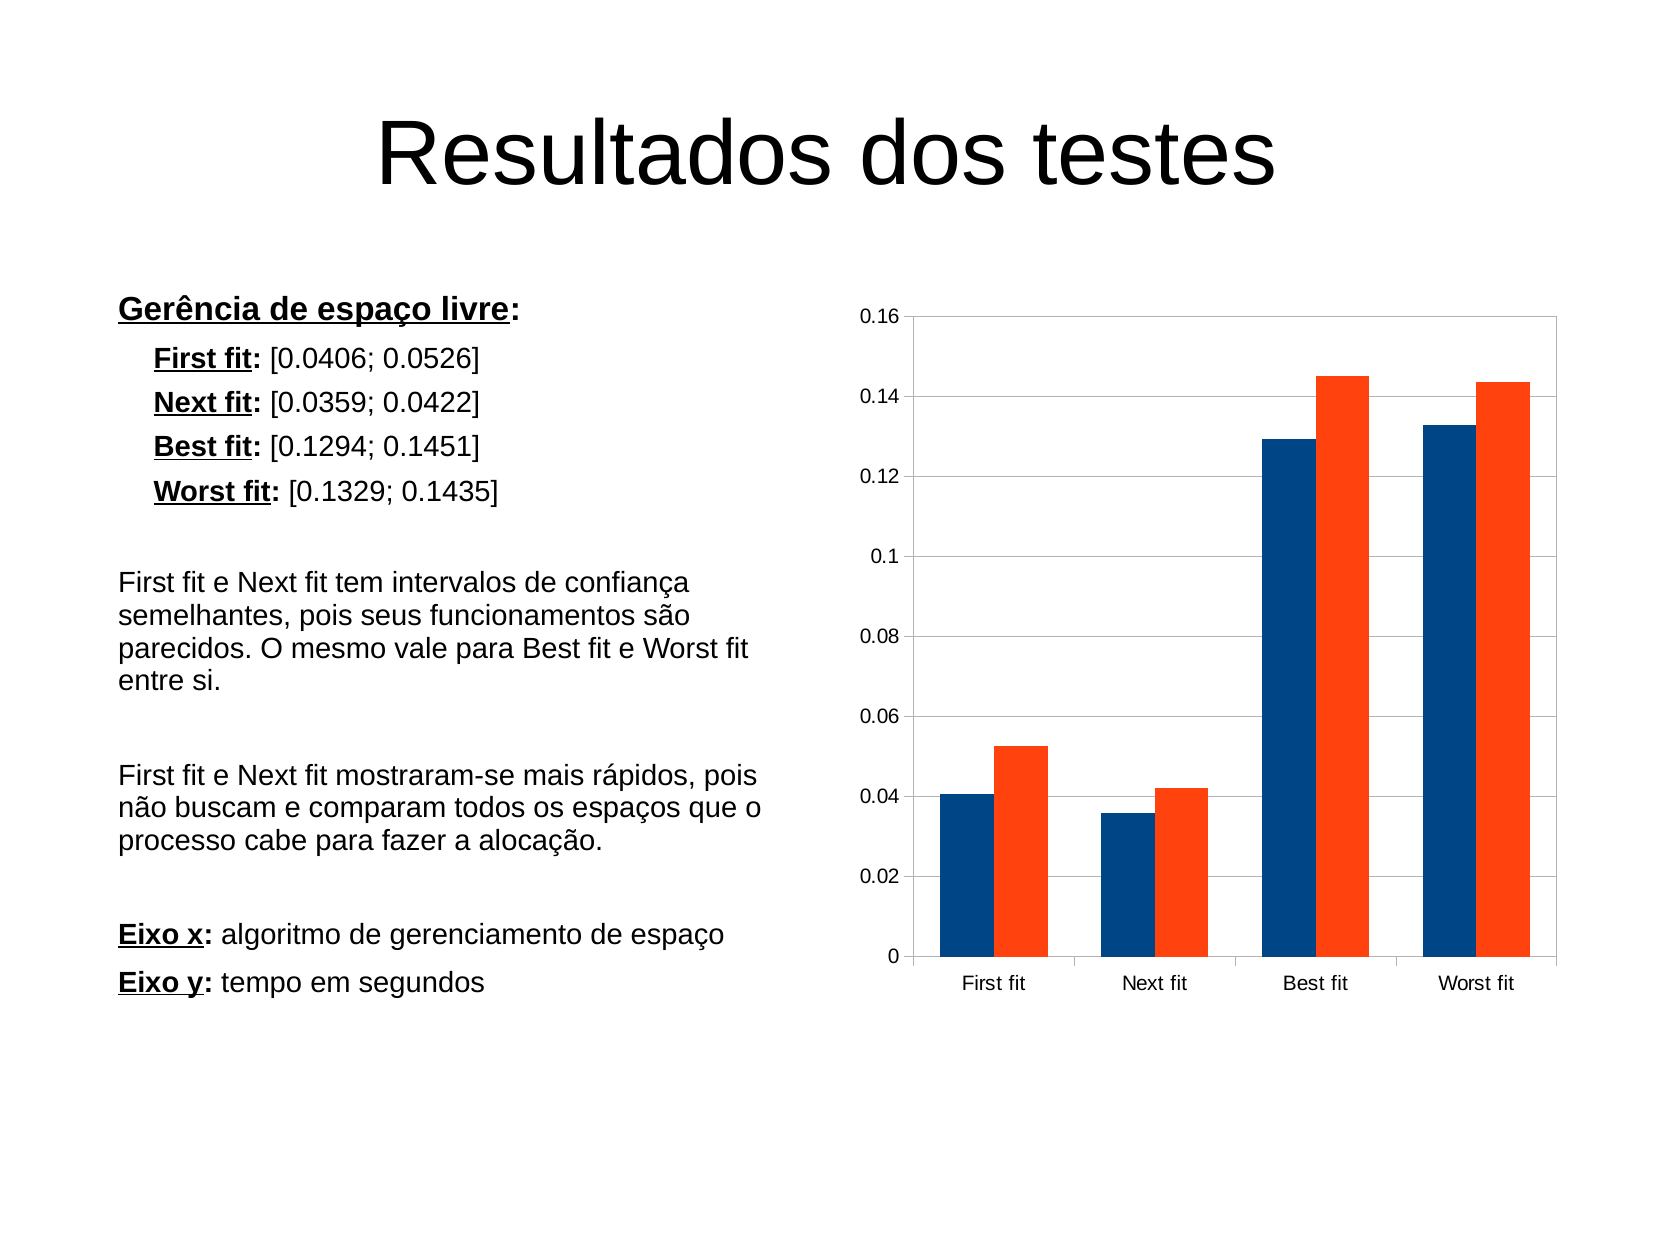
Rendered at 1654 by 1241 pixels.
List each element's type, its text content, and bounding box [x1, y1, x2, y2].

chart [845, 290, 1572, 1010]
list Gerência de espaço livre: First fit: [0.0406; 0.0526] Next fit: [0.0359; 0.0422] Best fit: [0.1294; 0.1451] Worst fit: [0.1329; 0.1435] First fit e Next fit tem intervalos de confiança semelhantes, pois seus funcionamentos são parecidos. O mesmo vale para Best fit e Worst fit entre si. First fit e Next fit mostraram-se mais rápidos, pois não buscam e comparam todos os espaços que o processo cabe para fazer a alocação. Eixo x: algoritmo de gerenciamento de espaço Eixo y: tempo em segundos [82, 290, 809, 1010]
title Resultados dos testes [82, 49, 1571, 257]
